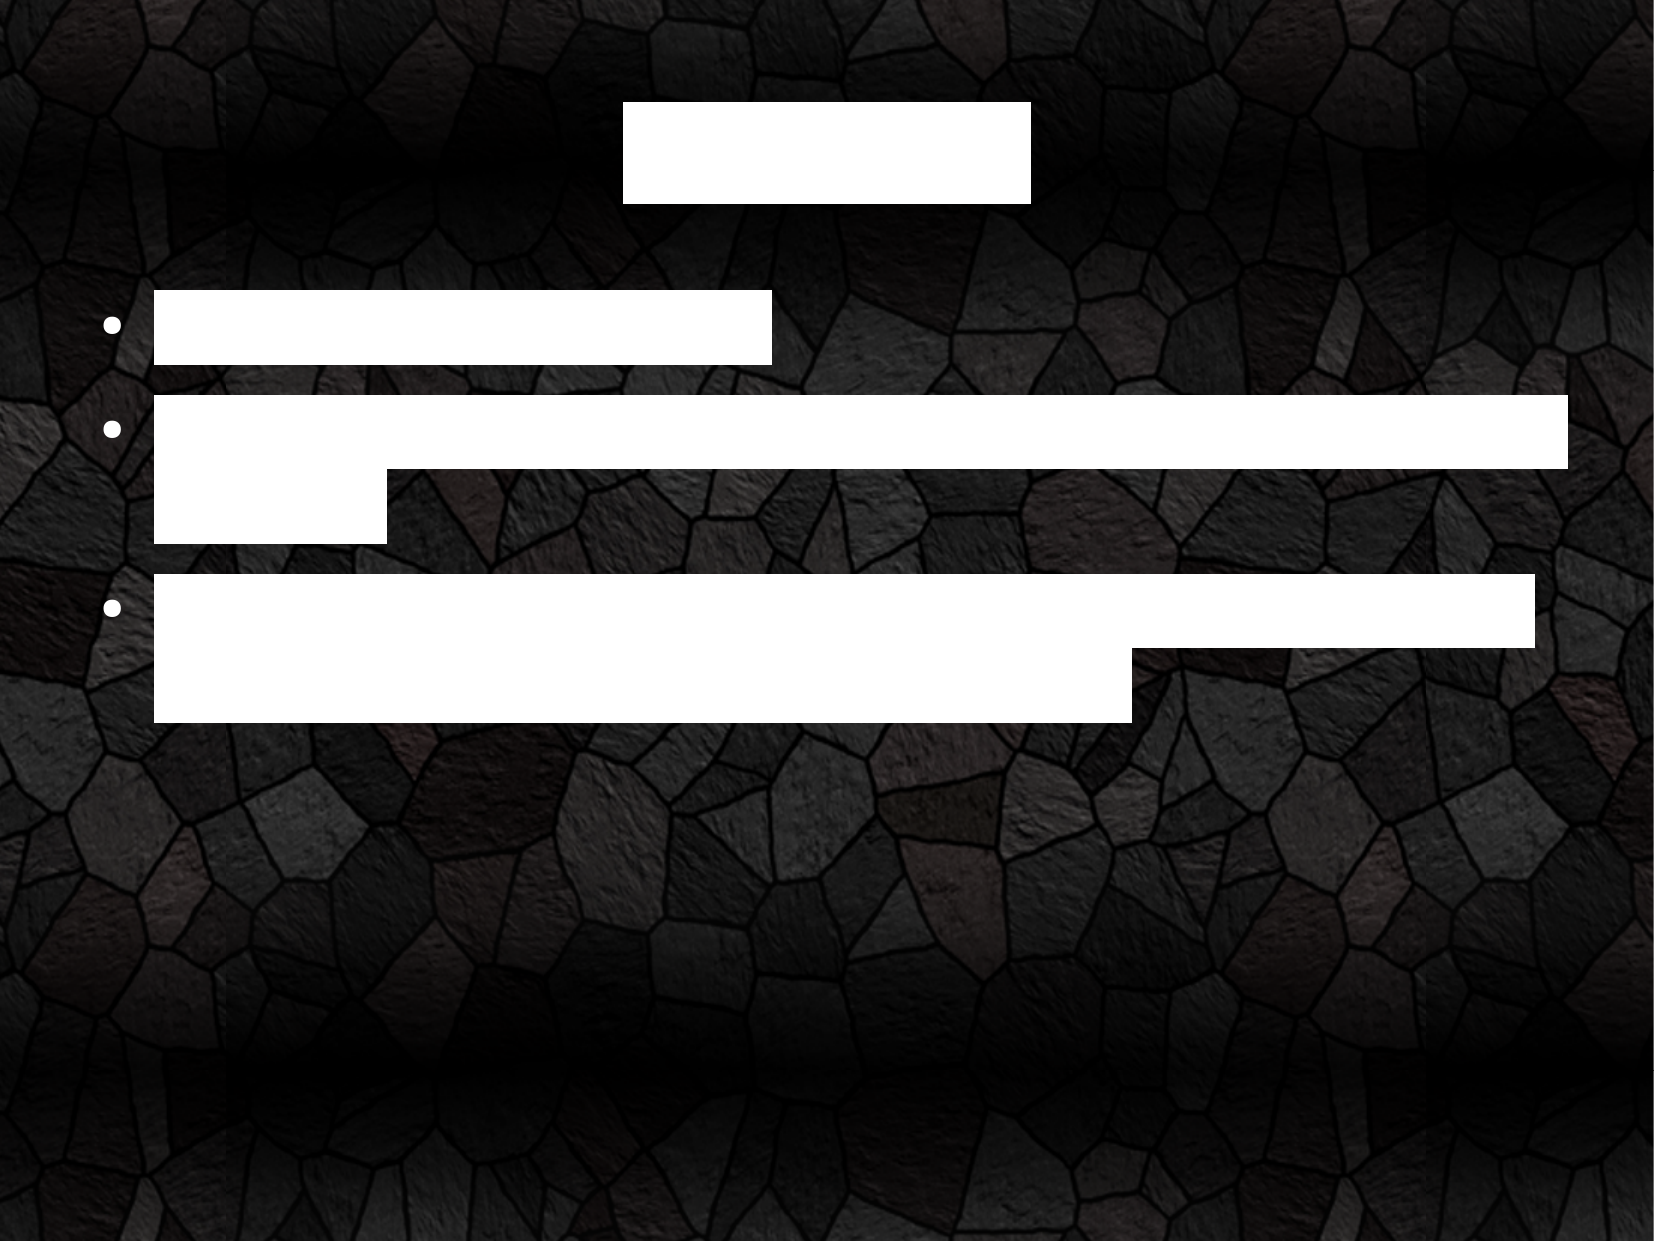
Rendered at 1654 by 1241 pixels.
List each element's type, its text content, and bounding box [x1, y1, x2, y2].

picture [0, 0, 1654, 1241]
list Usamos los modelos Cada clase modelo tiene al menos un manager: objects Con objects hacemos consultas, la mayoría de las veces obtenemos QuerySets [82, 290, 1571, 1010]
title Consultas [82, 49, 1571, 257]
